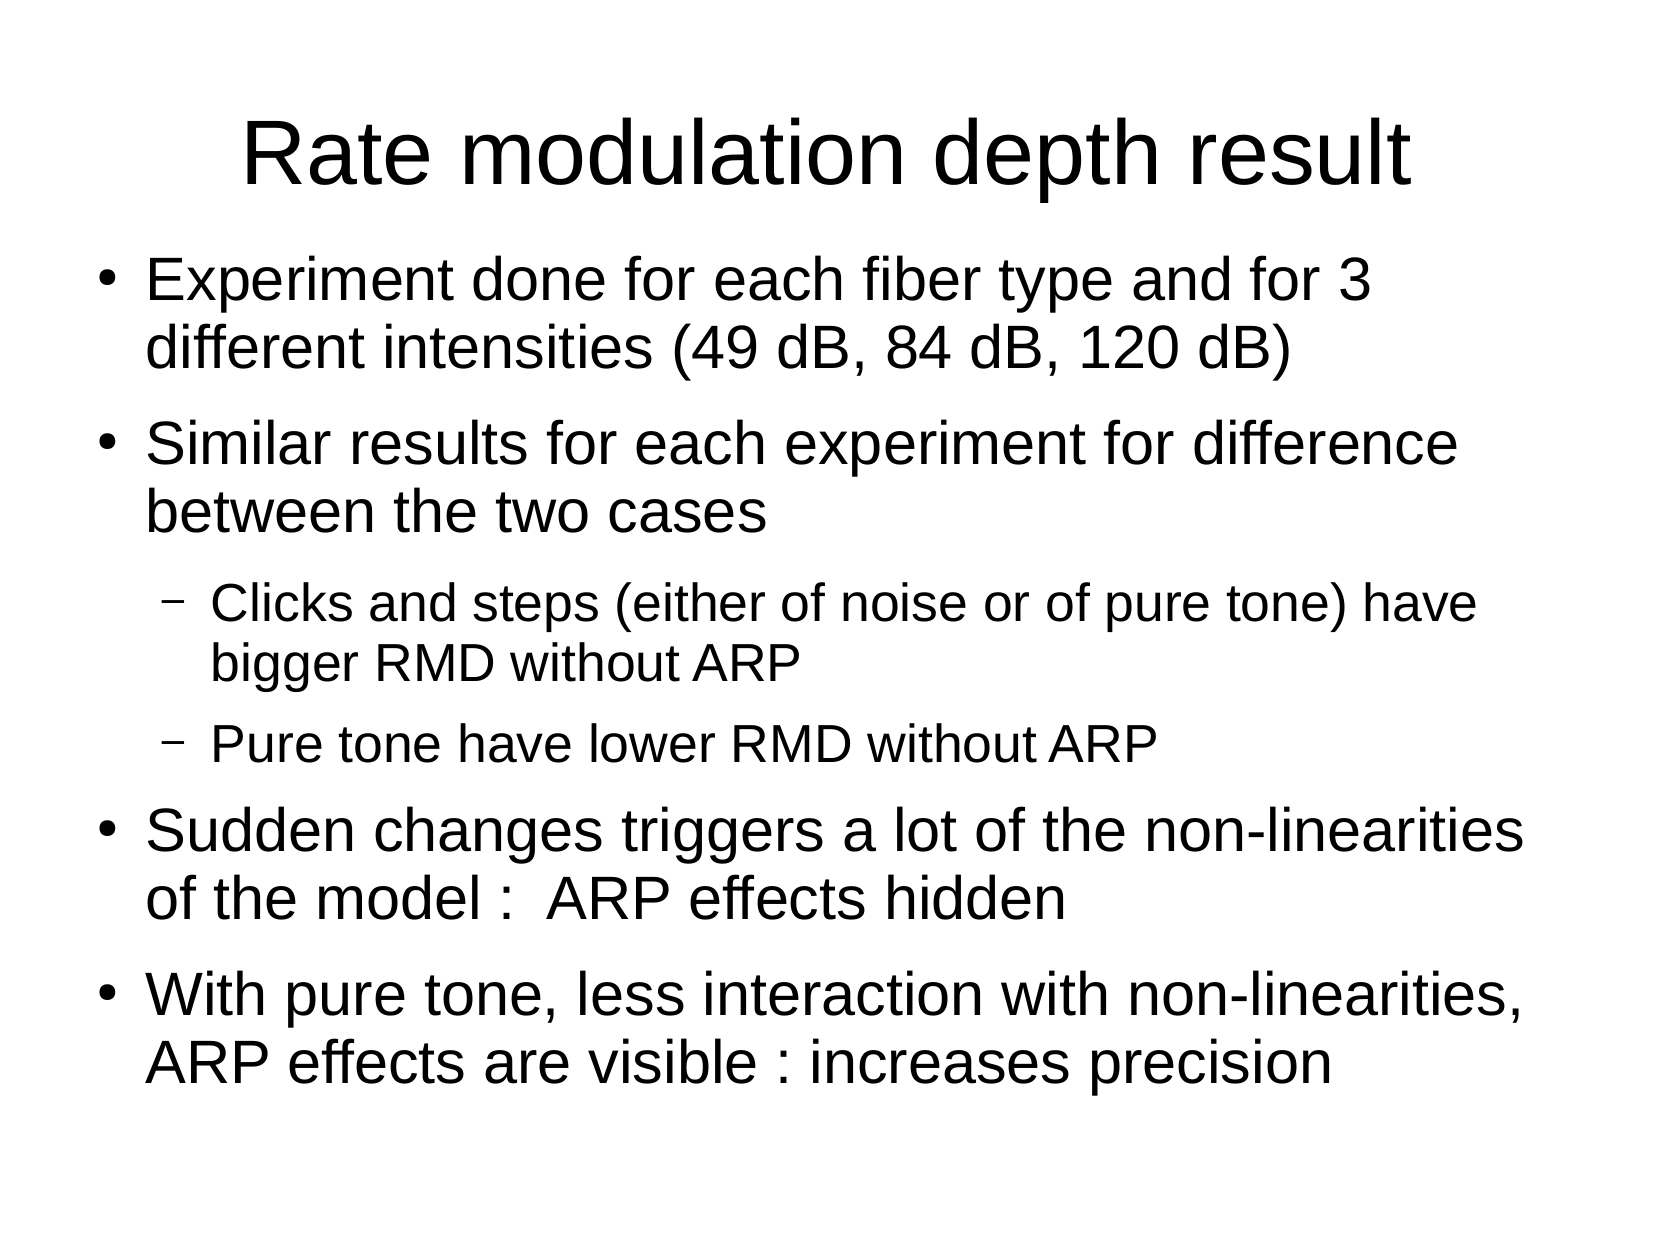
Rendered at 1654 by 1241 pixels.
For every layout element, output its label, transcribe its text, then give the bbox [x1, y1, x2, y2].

title Rate modulation depth result [82, 49, 1571, 257]
list Experiment done for each fiber type and for 3 different intensities (49 dB, 84 dB, 120 dB) Similar results for each experiment for difference between the two cases Clicks and steps (either of noise or of pure tone) have bigger RMD without ARP Pure tone have lower RMD without ARP Sudden changes triggers a lot of the non-linearities of the model : ARP effects hidden With pure tone, less interaction with non-linearities, ARP effects are visible : increases precision [80, 244, 1536, 1229]
